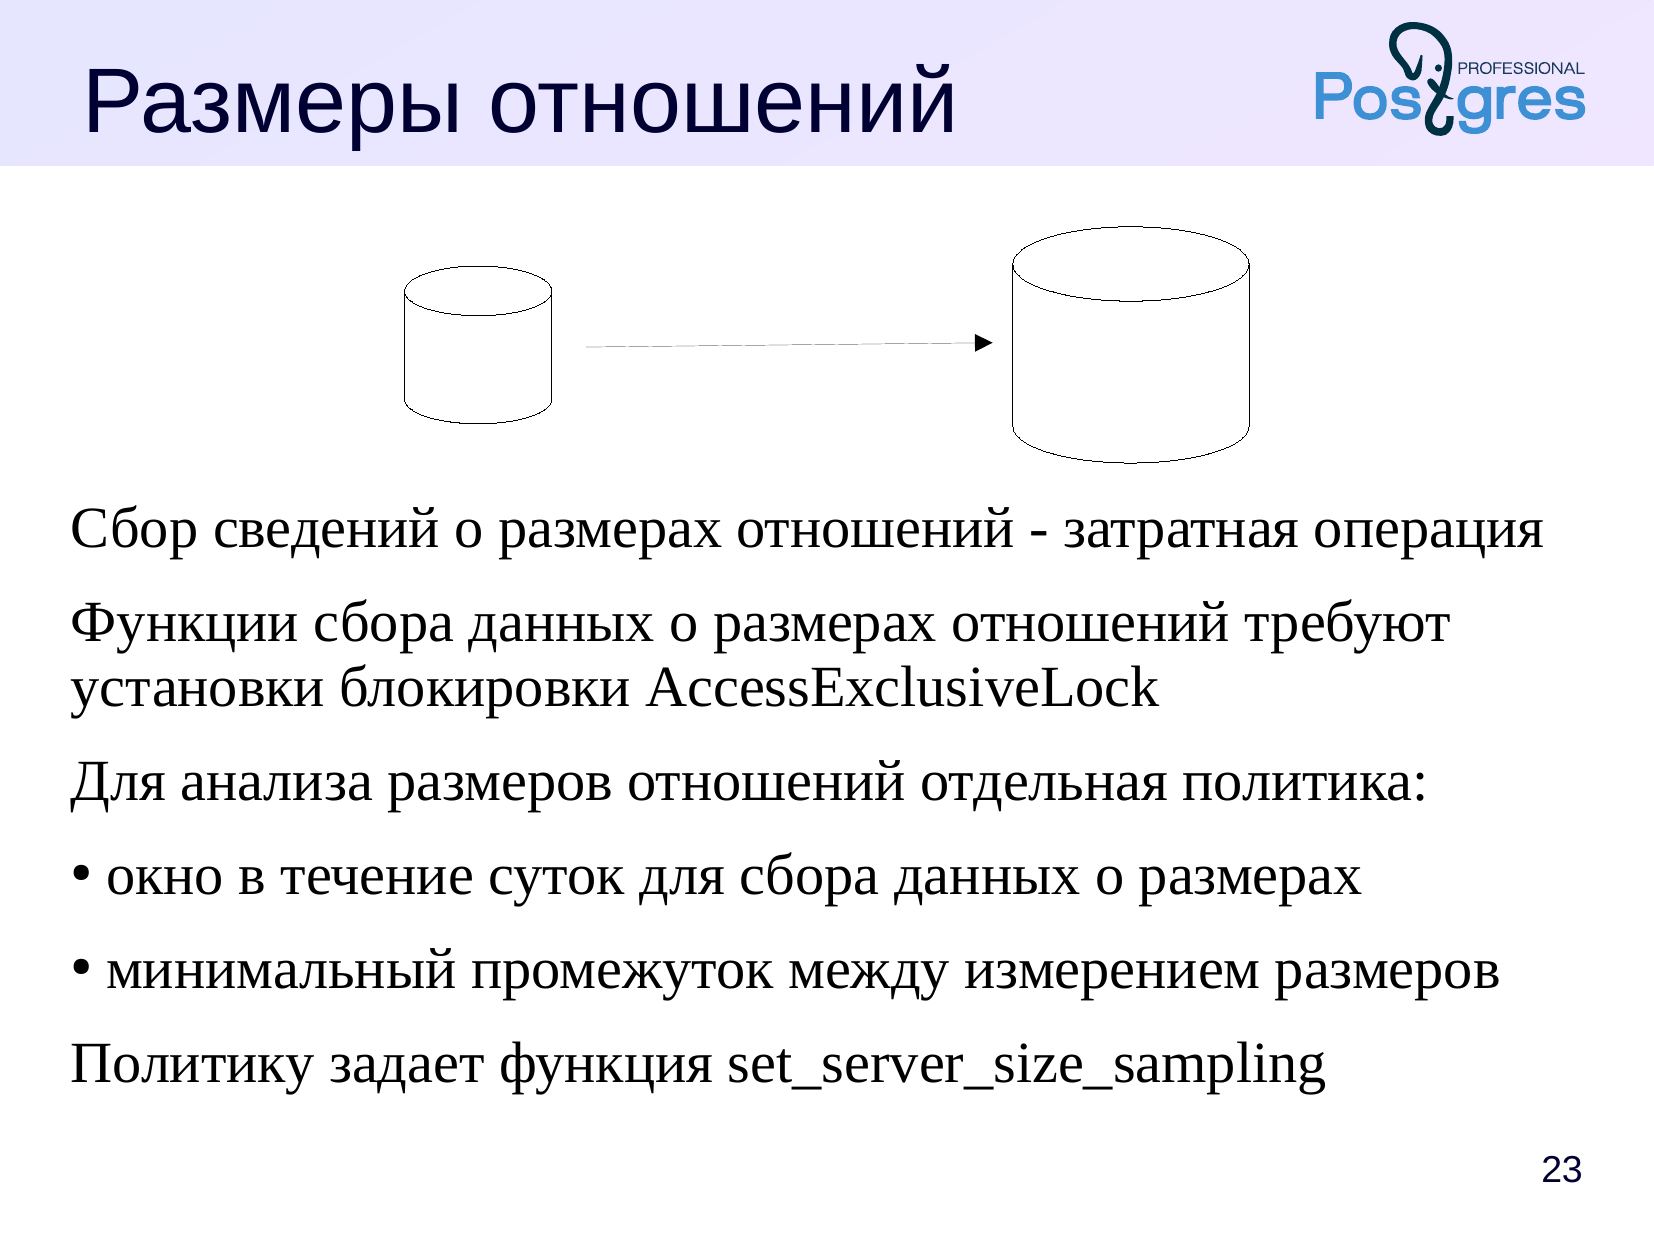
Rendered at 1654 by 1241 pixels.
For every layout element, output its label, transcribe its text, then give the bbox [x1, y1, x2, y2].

text_box [1012, 226, 1250, 464]
text_box [404, 266, 552, 424]
title Размеры отношений [82, 49, 1252, 153]
list Сбор сведений о размерах отношений - затратная операция Функции сбора данных о размерах отношений требуют установки блокировки AccessExclusiveLock Для анализа размеров отношений отдельная политика: окно в течение суток для сбора данных о размерах минимальный промежуток между измерением размеров Политику задает функция set_server_size_sampling [70, 495, 1583, 1134]
